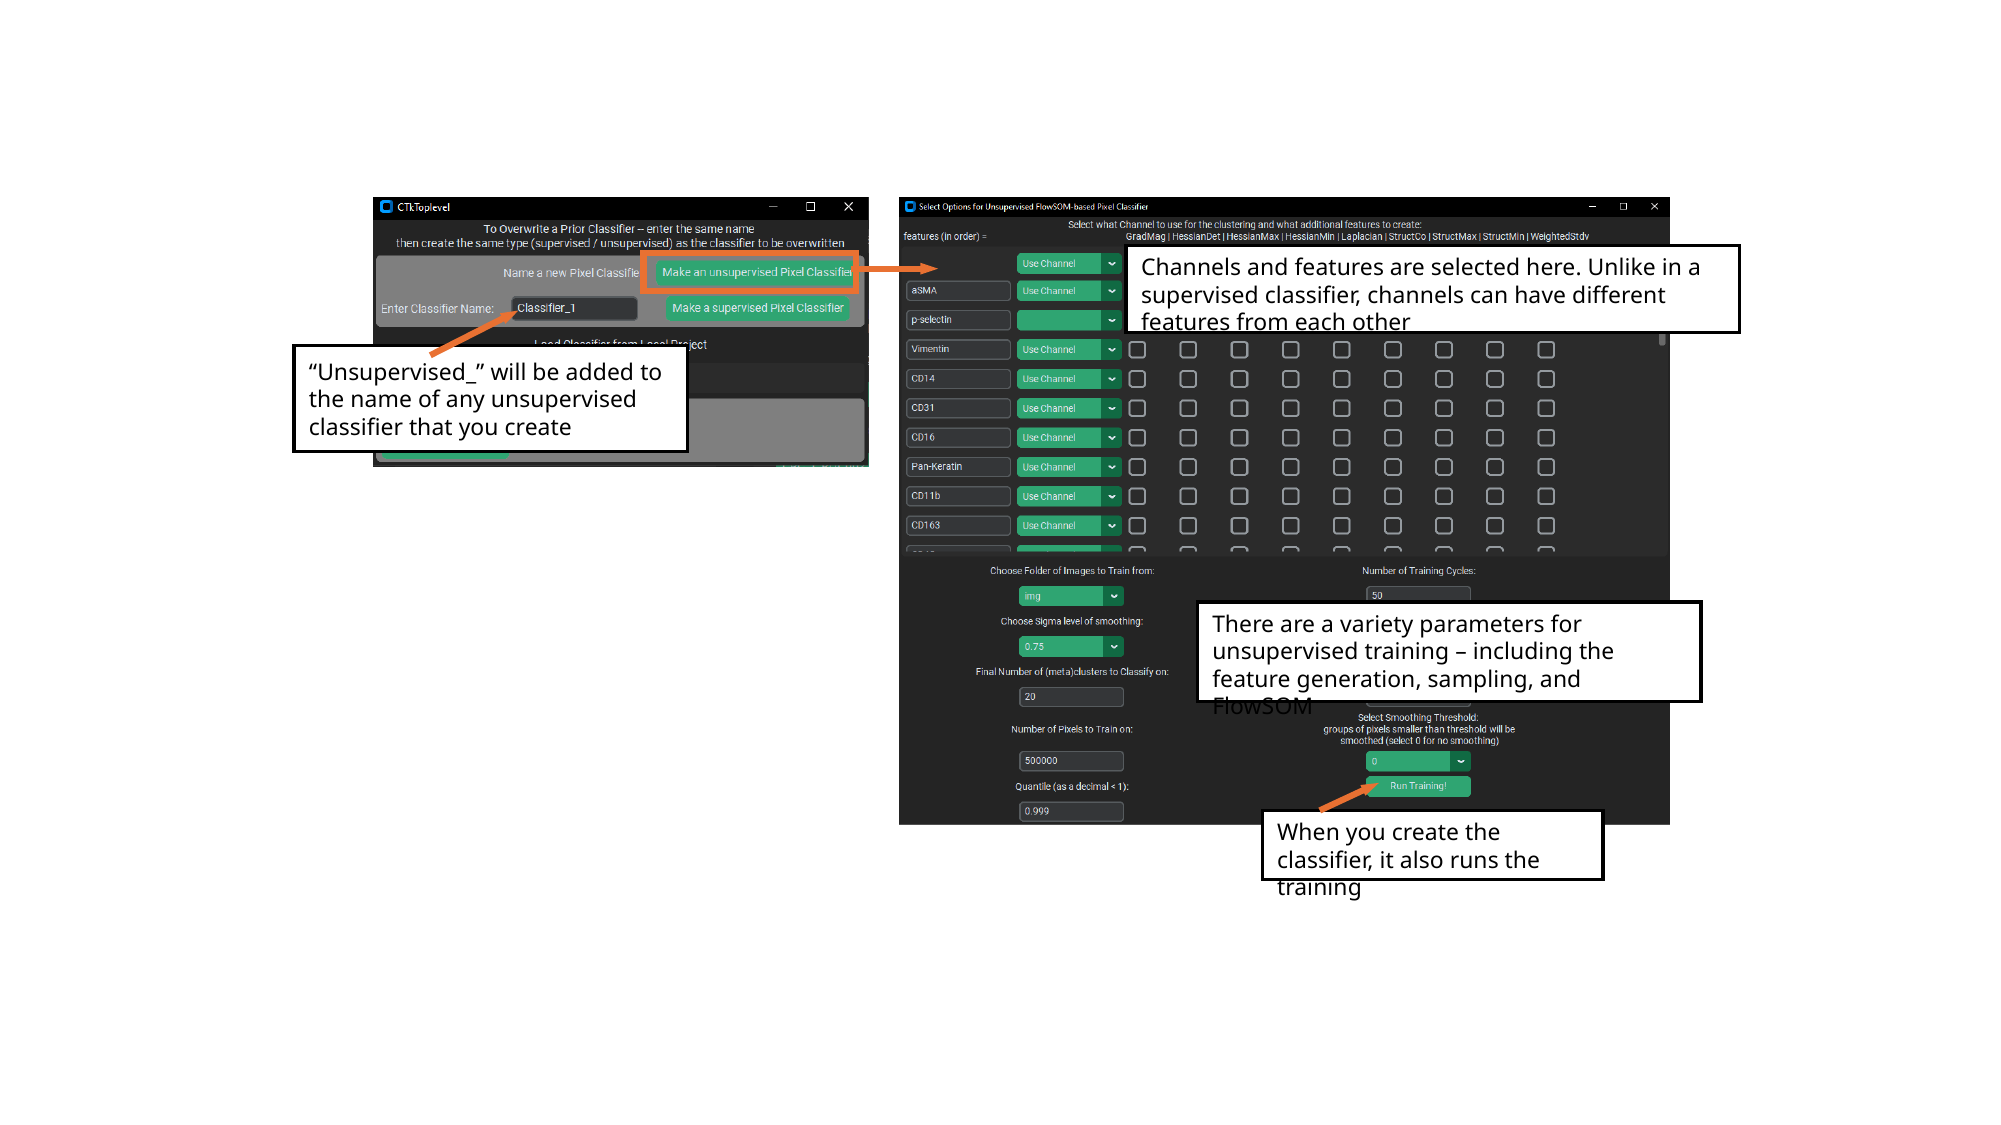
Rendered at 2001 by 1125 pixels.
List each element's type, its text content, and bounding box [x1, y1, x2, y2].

text_box Channels and features are selected here. Unlike in a supervised classifier, channels can have different features from each other [1126, 245, 1739, 332]
text_box “Unsupervised_” will be added to the name of any unsupervised classifier that you create [294, 345, 687, 452]
text_box There are a variety parameters for unsupervised training – including the feature generation, sampling, and FlowSOM [1197, 602, 1701, 701]
picture [899, 198, 1670, 825]
picture [1278, 701, 1288, 712]
picture [1299, 701, 1306, 711]
text_box When you create the classifier, it also runs the training [1262, 810, 1603, 880]
picture [373, 198, 869, 467]
picture [647, 256, 853, 288]
